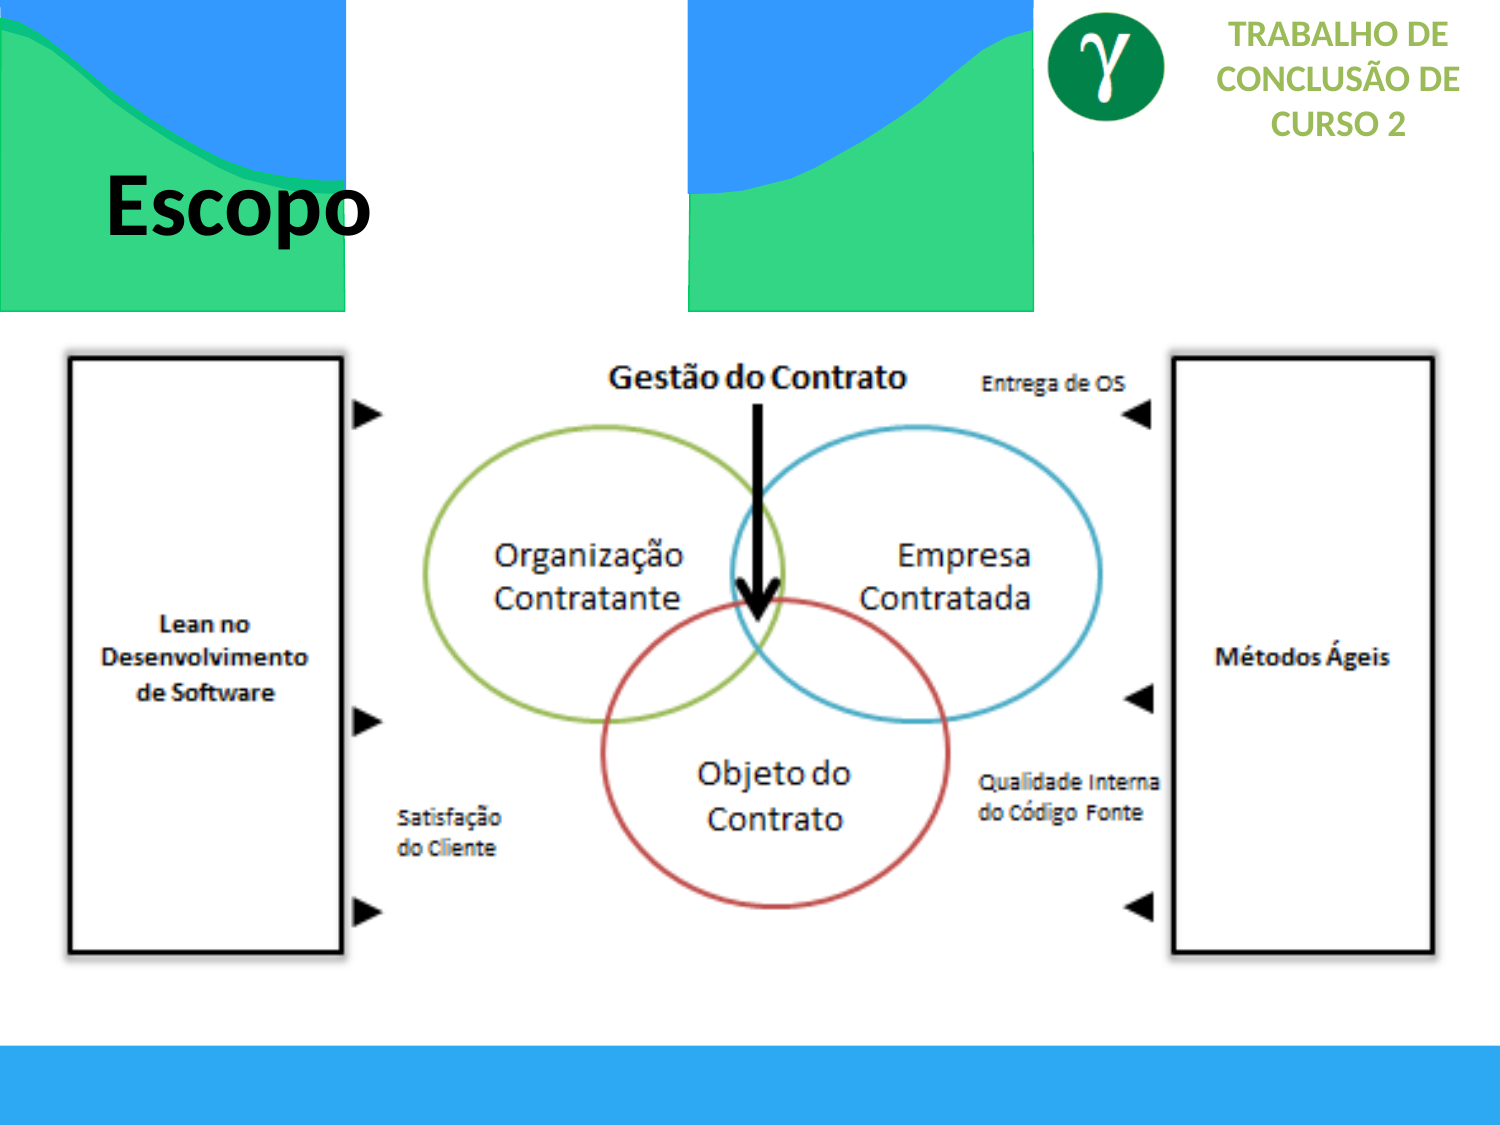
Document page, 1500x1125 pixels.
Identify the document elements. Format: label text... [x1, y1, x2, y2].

text_box Escopo [90, 118, 1366, 280]
text_box [688, 280, 1034, 312]
text_box [0, 1045, 1500, 1125]
text_box TRABALHO DE CONCLUSÃO DE CURSO 2 [1178, 1, 1500, 197]
text_box [0, 0, 346, 312]
picture [1033, 0, 1178, 118]
picture [53, 326, 1446, 976]
text_box [688, 0, 1033, 118]
